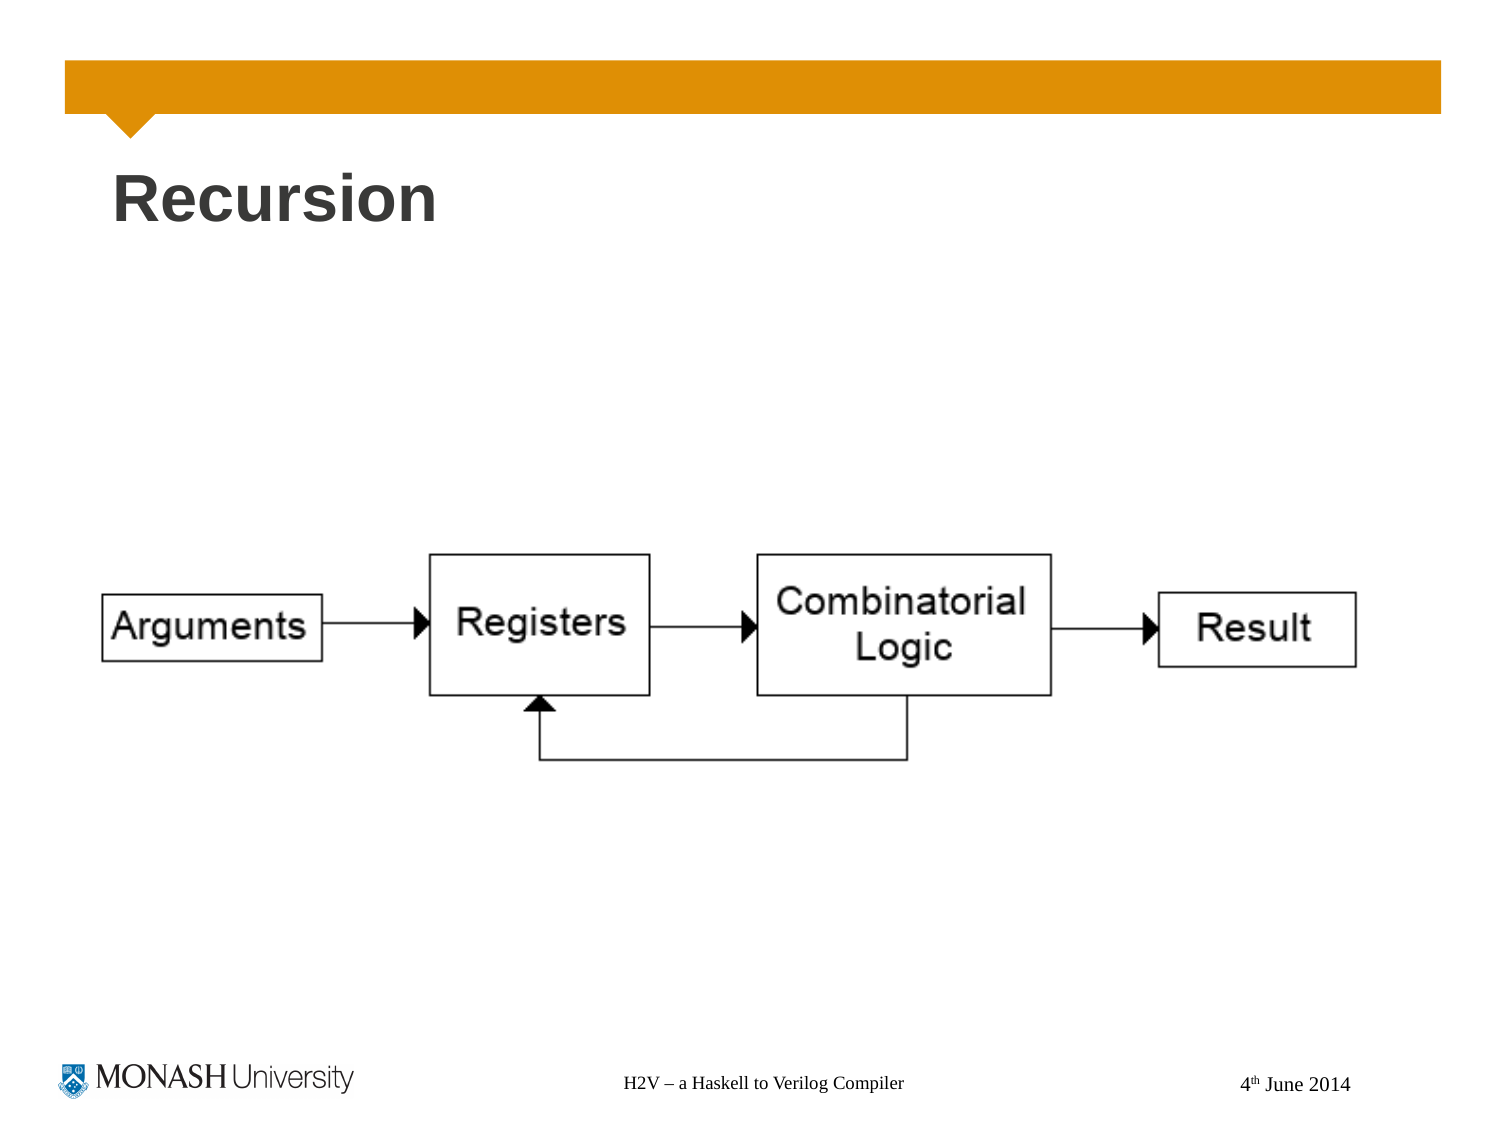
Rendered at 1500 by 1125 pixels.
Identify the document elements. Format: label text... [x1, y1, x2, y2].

picture [64, 518, 1450, 807]
title Recursion [112, 154, 1459, 256]
picture [58, 1064, 354, 1099]
